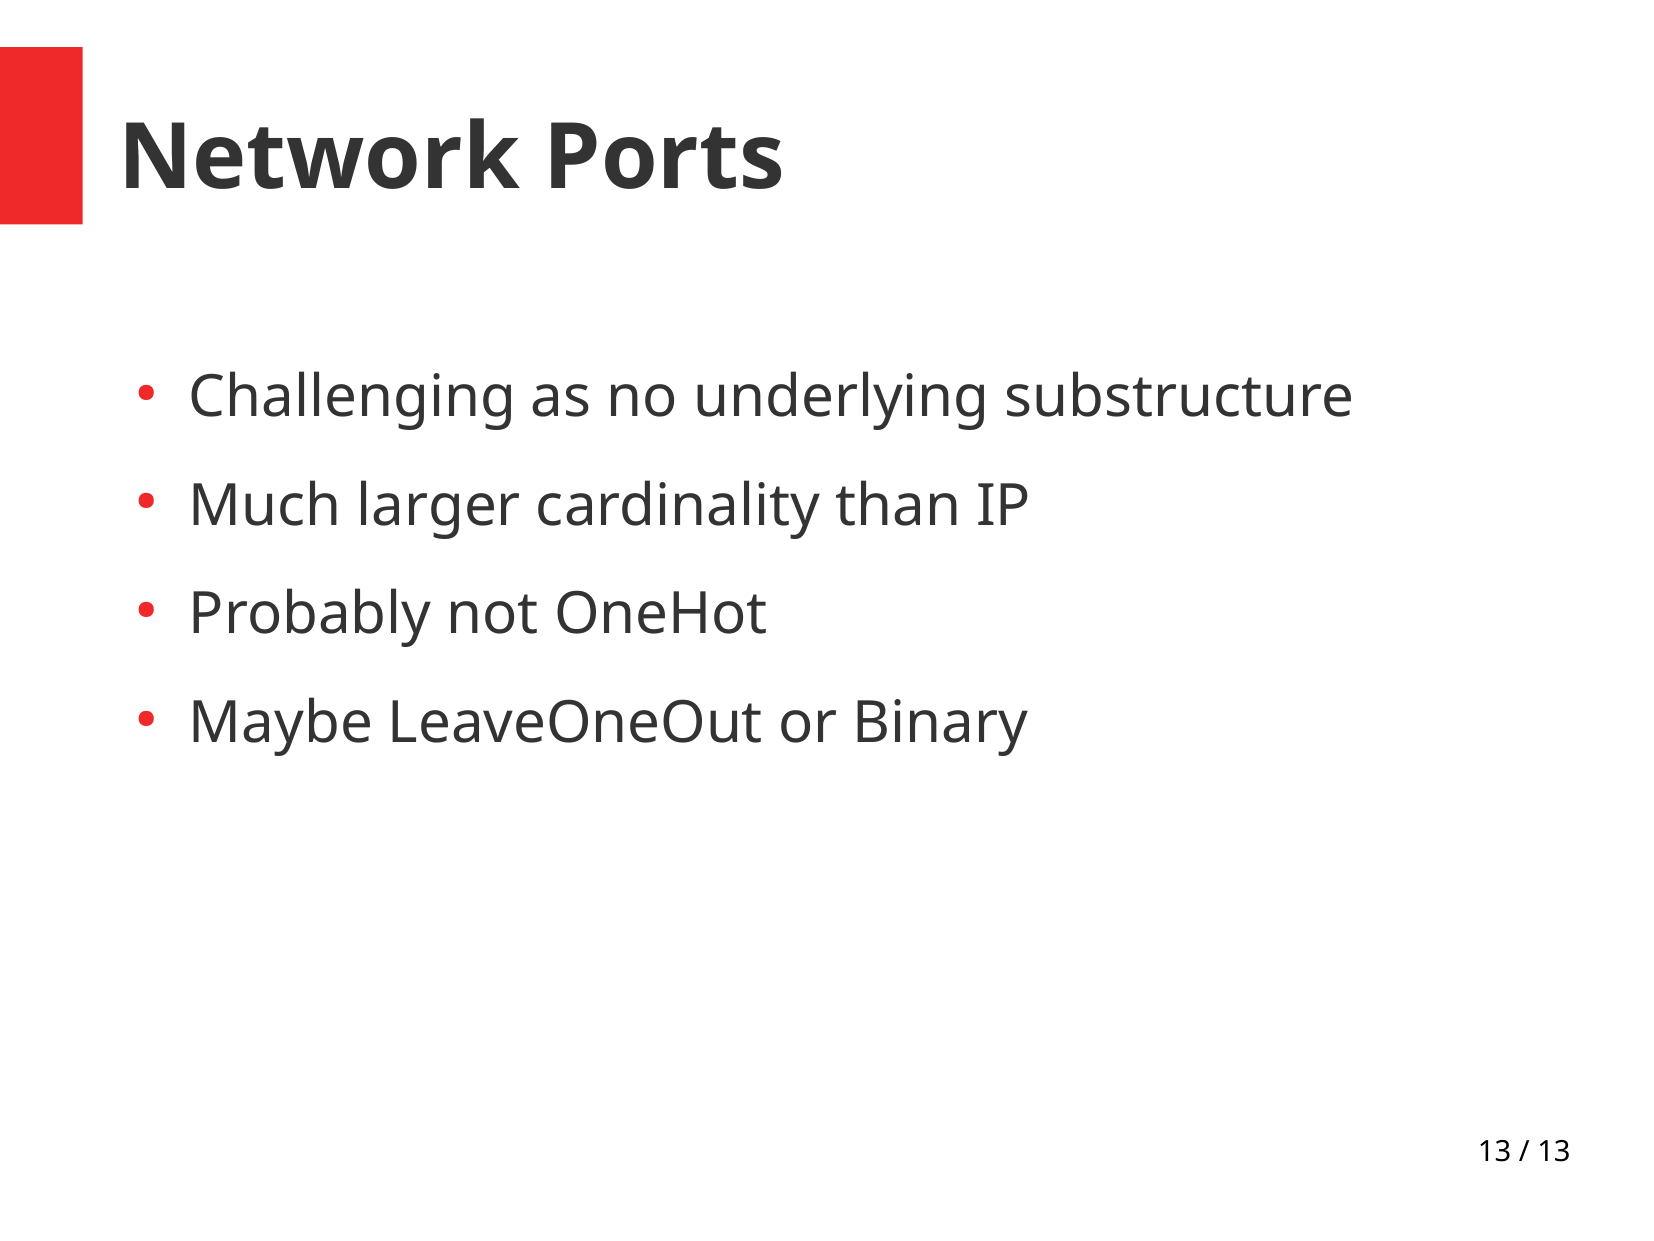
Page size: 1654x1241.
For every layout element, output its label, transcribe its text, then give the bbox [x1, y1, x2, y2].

list Challenging as no underlying substructure Much larger cardinality than IP Probably not OneHot Maybe LeaveOneOut or Binary [118, 354, 1536, 1074]
title Network Ports [118, 49, 1571, 257]
